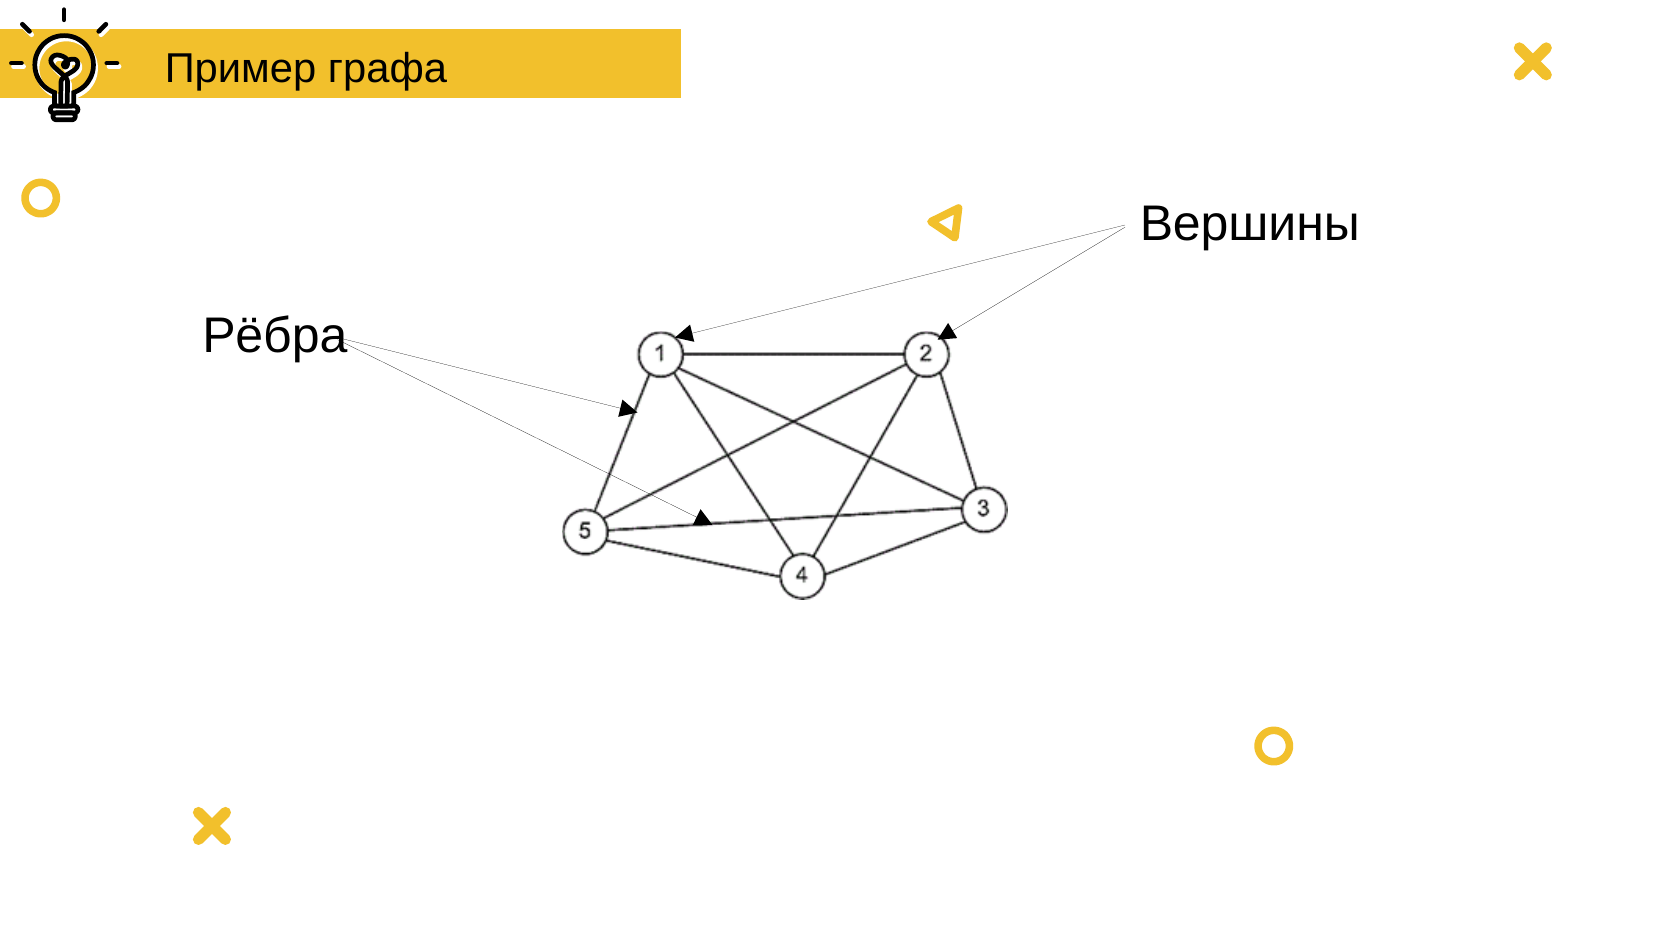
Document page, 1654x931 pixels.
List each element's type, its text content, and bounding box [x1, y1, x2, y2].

text_box Вершины [1125, 187, 1538, 259]
text_box Пример графа [150, 37, 676, 99]
text_box Рёбра [187, 300, 601, 371]
picture [562, 331, 1008, 601]
